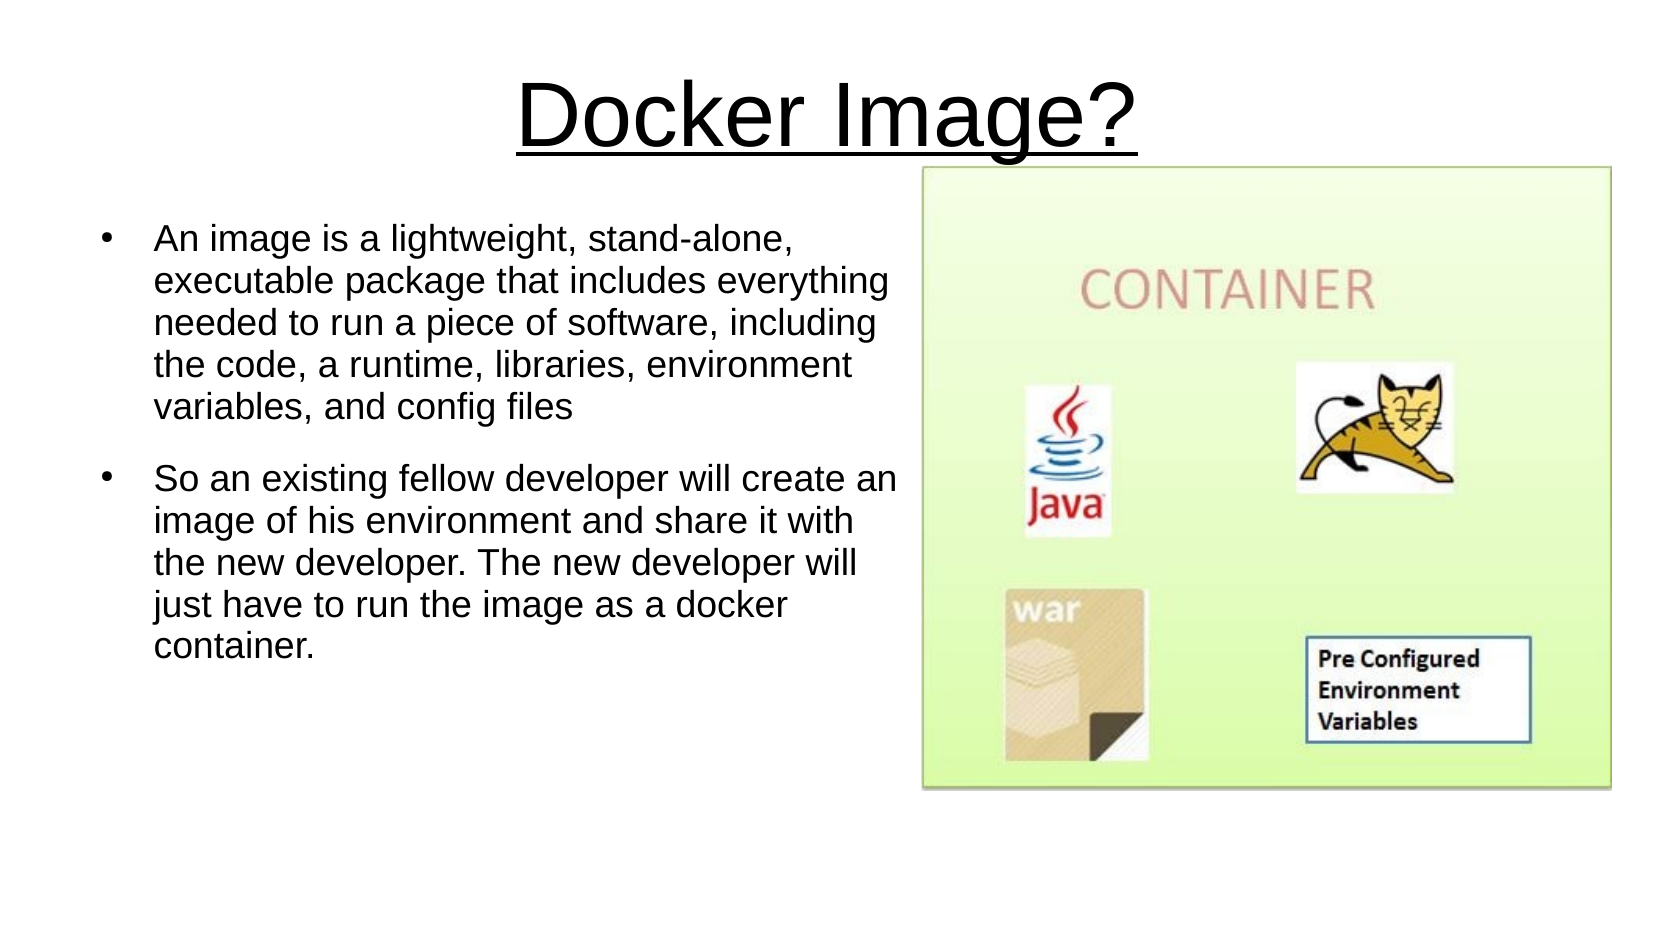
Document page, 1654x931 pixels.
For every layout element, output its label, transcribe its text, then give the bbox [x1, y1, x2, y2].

list An image is a lightweight, stand-alone, executable package that includes everything needed to run a piece of software, including the code, a runtime, libraries, environment variables, and config files So an existing fellow developer will create an image of his environment and share it with the new developer. The new developer will just have to run the image as a docker container. [82, 217, 910, 758]
title Docker Image? [82, 37, 1571, 193]
picture [921, 165, 1612, 791]
